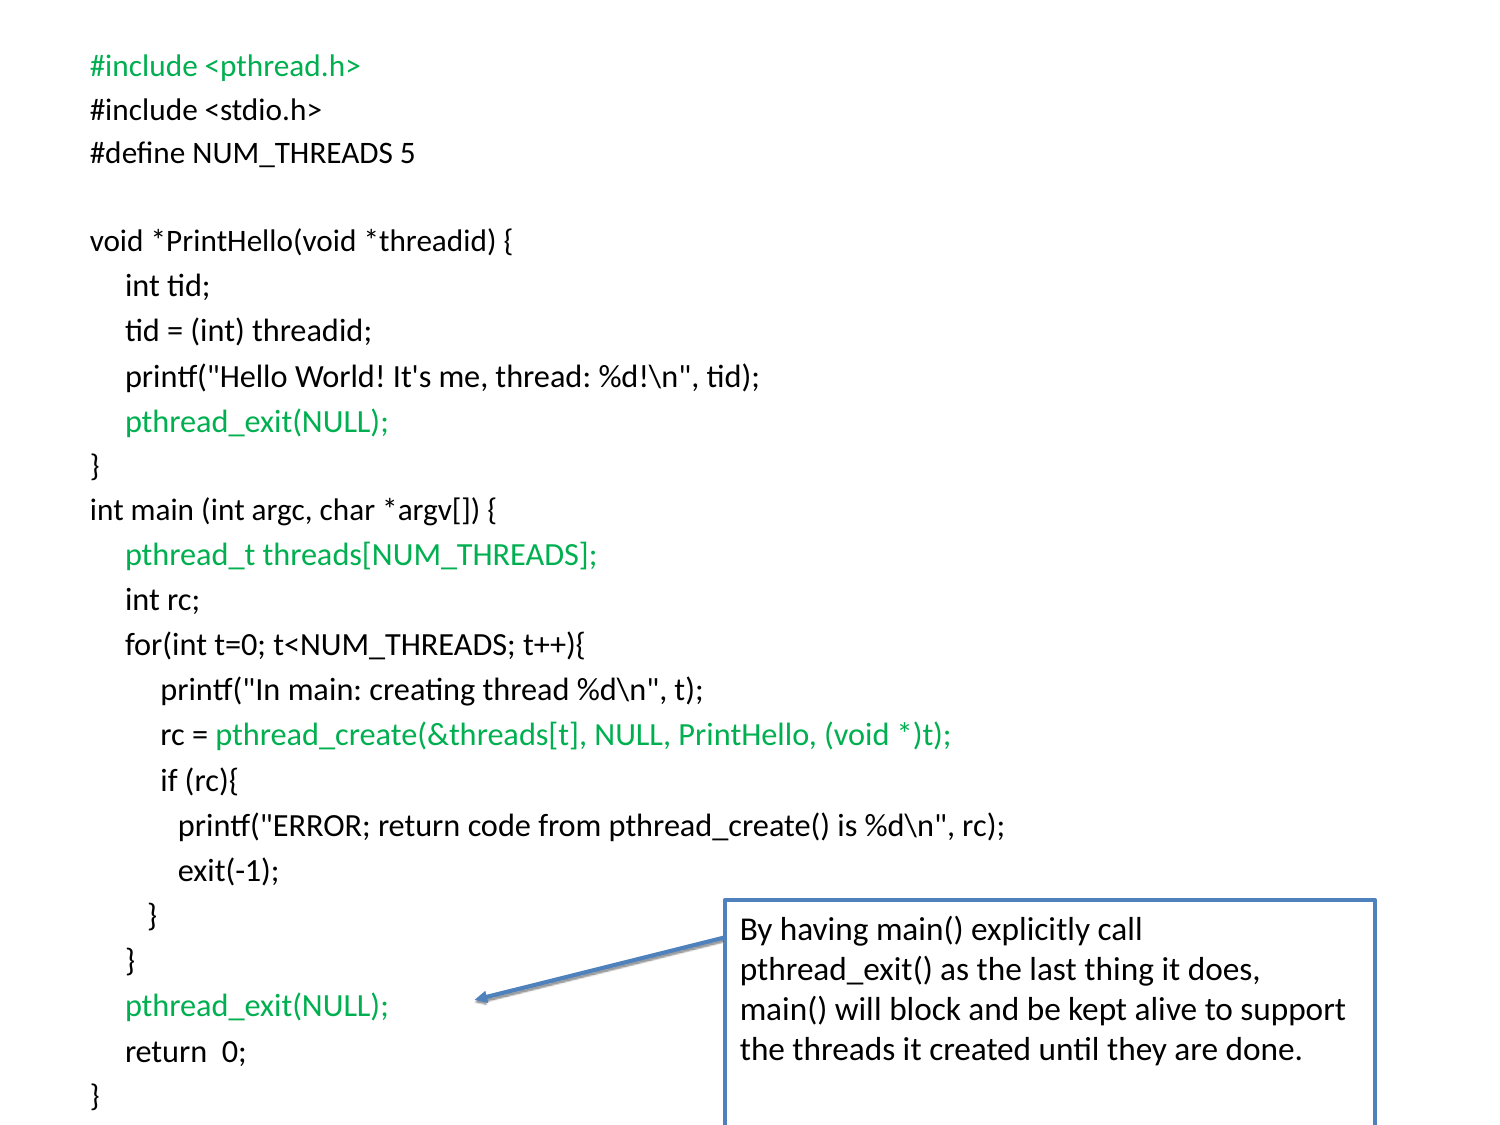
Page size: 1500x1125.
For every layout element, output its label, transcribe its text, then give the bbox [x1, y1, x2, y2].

text_box By having main() explicitly call pthread_exit() as the last thing it does, main() will block and be kept alive to support the threads it created until they are done. [724, 900, 1375, 1125]
text_box #include <pthread.h> #include <stdio.h> #define NUM_THREADS 5 void *PrintHello(void *threadid) { int tid; tid = (int) threadid; printf("Hello World! It's me, thread: %d!\n", tid); pthread_exit(NULL); } int main (int argc, char *argv[]) { pthread_t threads[NUM_THREADS]; int rc; for(int t=0; t<NUM_THREADS; t++){ printf("In main: creating thread %d\n", t); rc = pthread_create(&threads[t], NULL, PrintHello, (void *)t); if (rc){ printf("ERROR; return code from pthread_create() is %d\n", rc); exit(-1); } } pthread_exit(NULL); return 0; } [75, 37, 1425, 1125]
